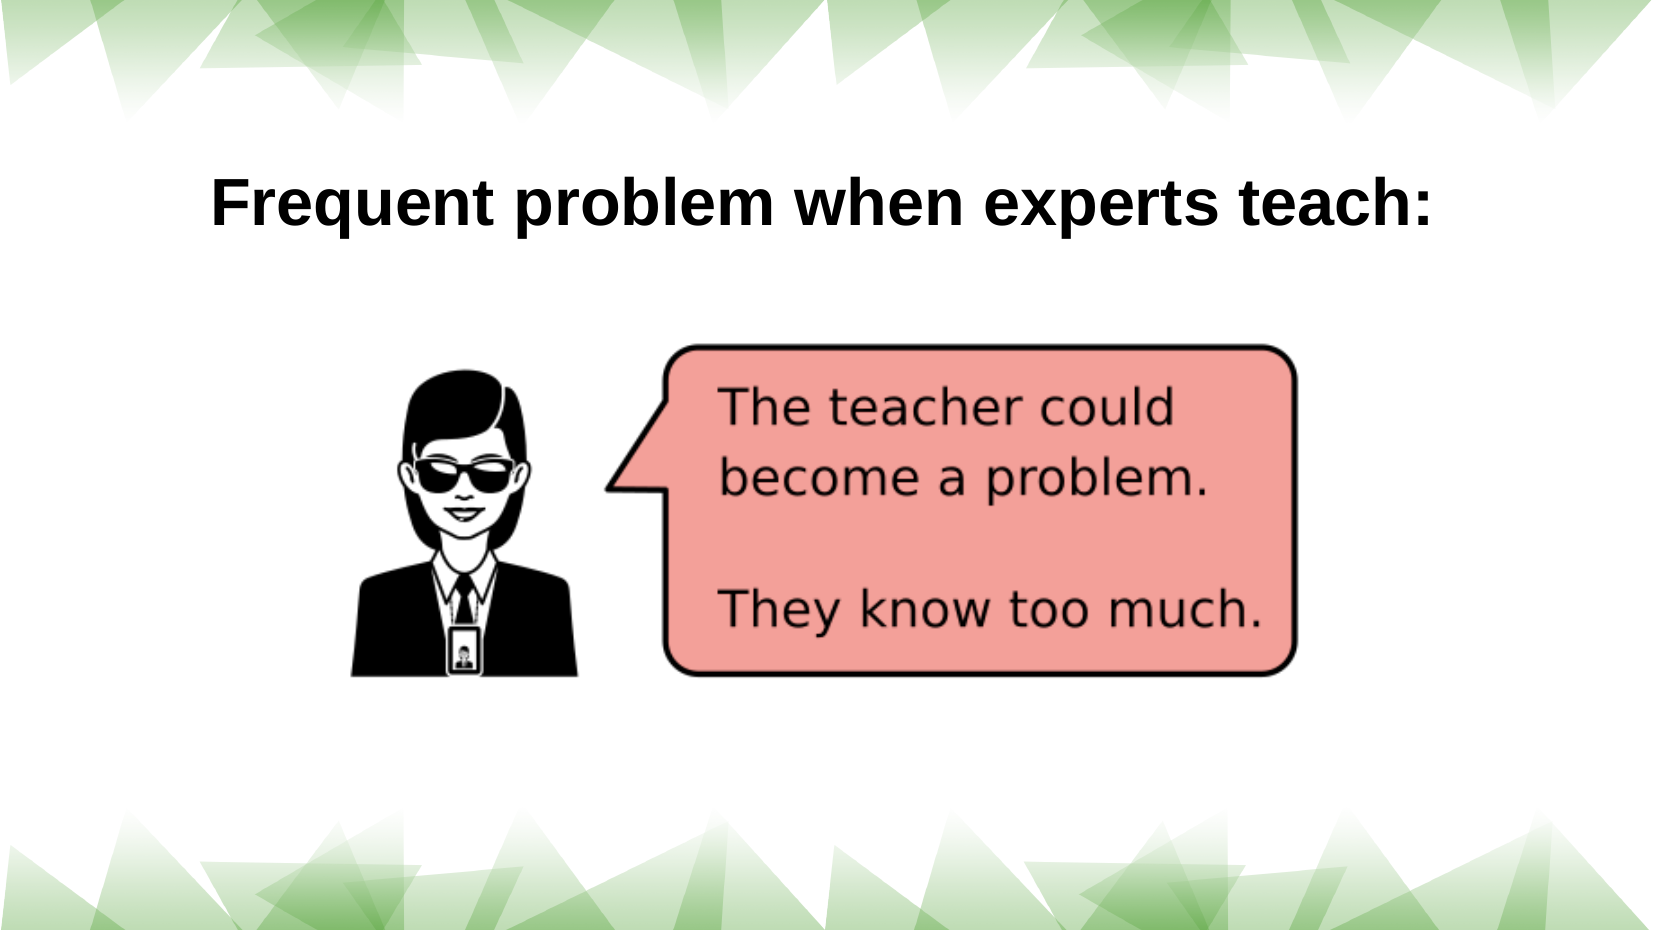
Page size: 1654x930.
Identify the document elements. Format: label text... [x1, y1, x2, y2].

title Frequent problem when experts teach: [210, 150, 1576, 256]
picture [0, 802, 1651, 930]
picture [0, 0, 1653, 128]
picture [270, 256, 1349, 736]
